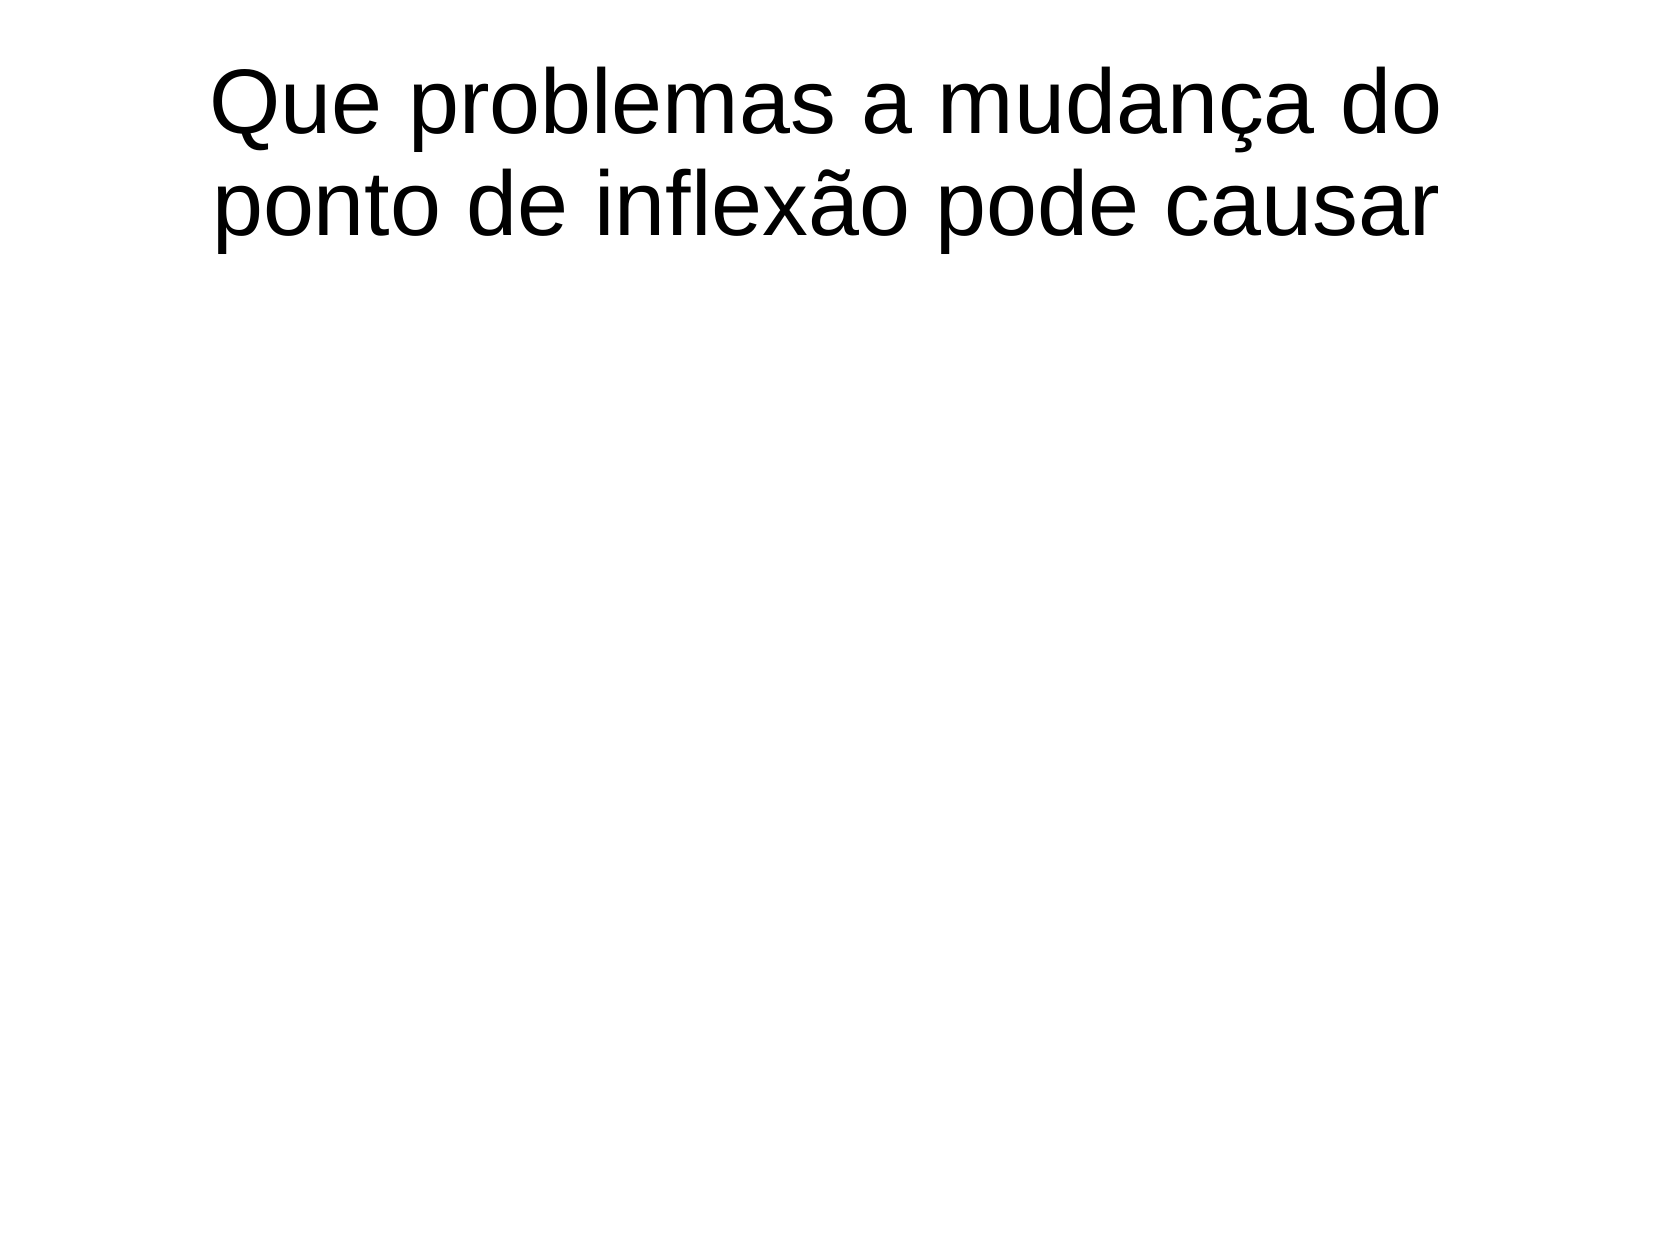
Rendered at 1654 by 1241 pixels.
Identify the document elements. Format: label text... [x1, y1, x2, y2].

title Que problemas a mudança do ponto de inflexão pode causar [82, 49, 1571, 257]
